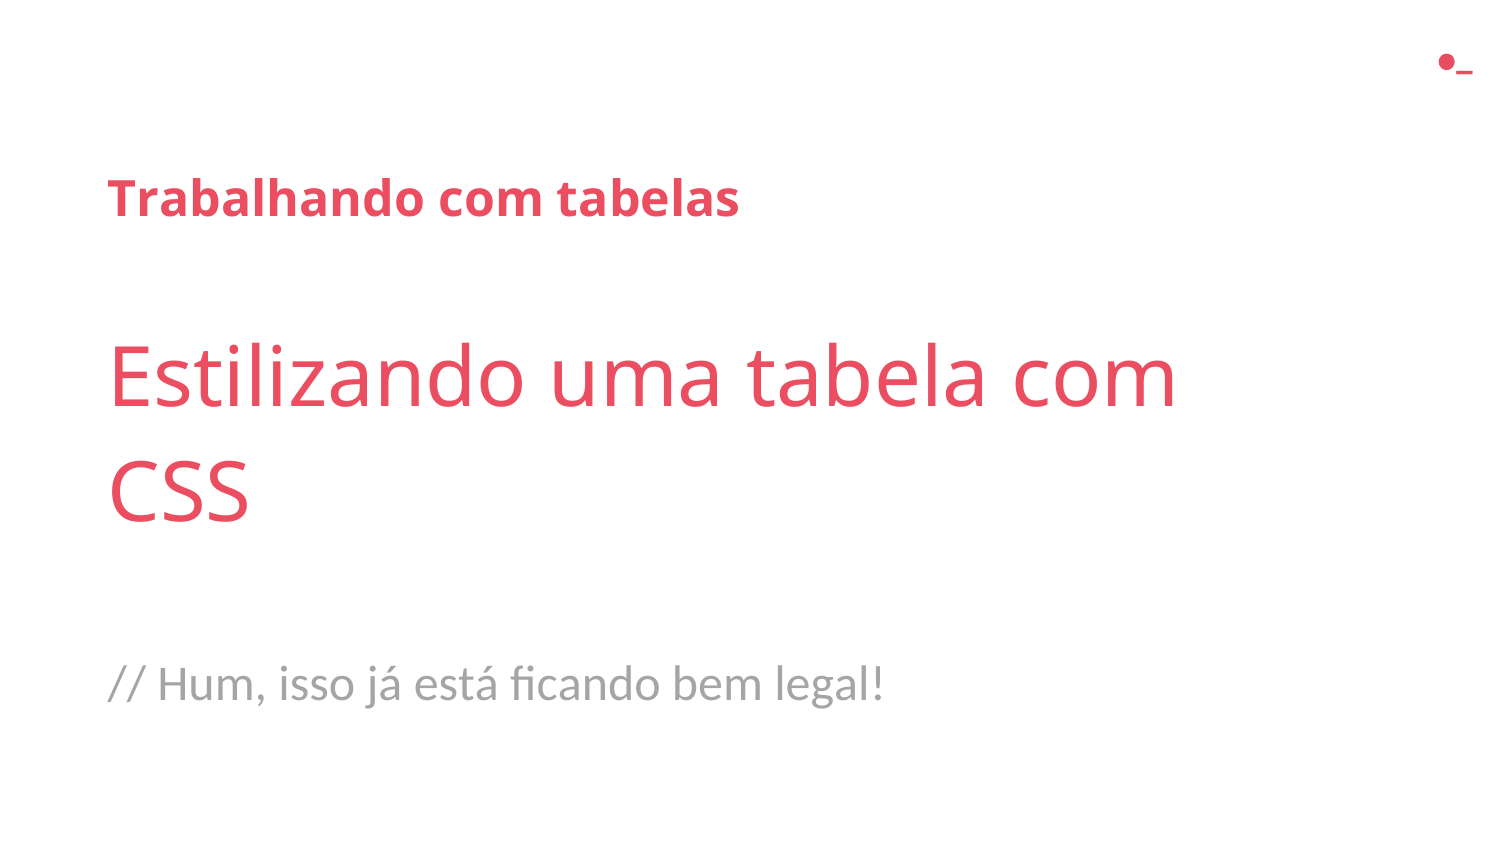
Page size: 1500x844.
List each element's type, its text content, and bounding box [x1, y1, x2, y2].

text_box Trabalhando com tabelas [92, 142, 1309, 223]
text_box // Hum, isso já está ficando bem legal! [92, 635, 1309, 701]
text_box Estilizando uma tabela com CSS [92, 292, 1309, 558]
picture [1333, 19, 1473, 75]
